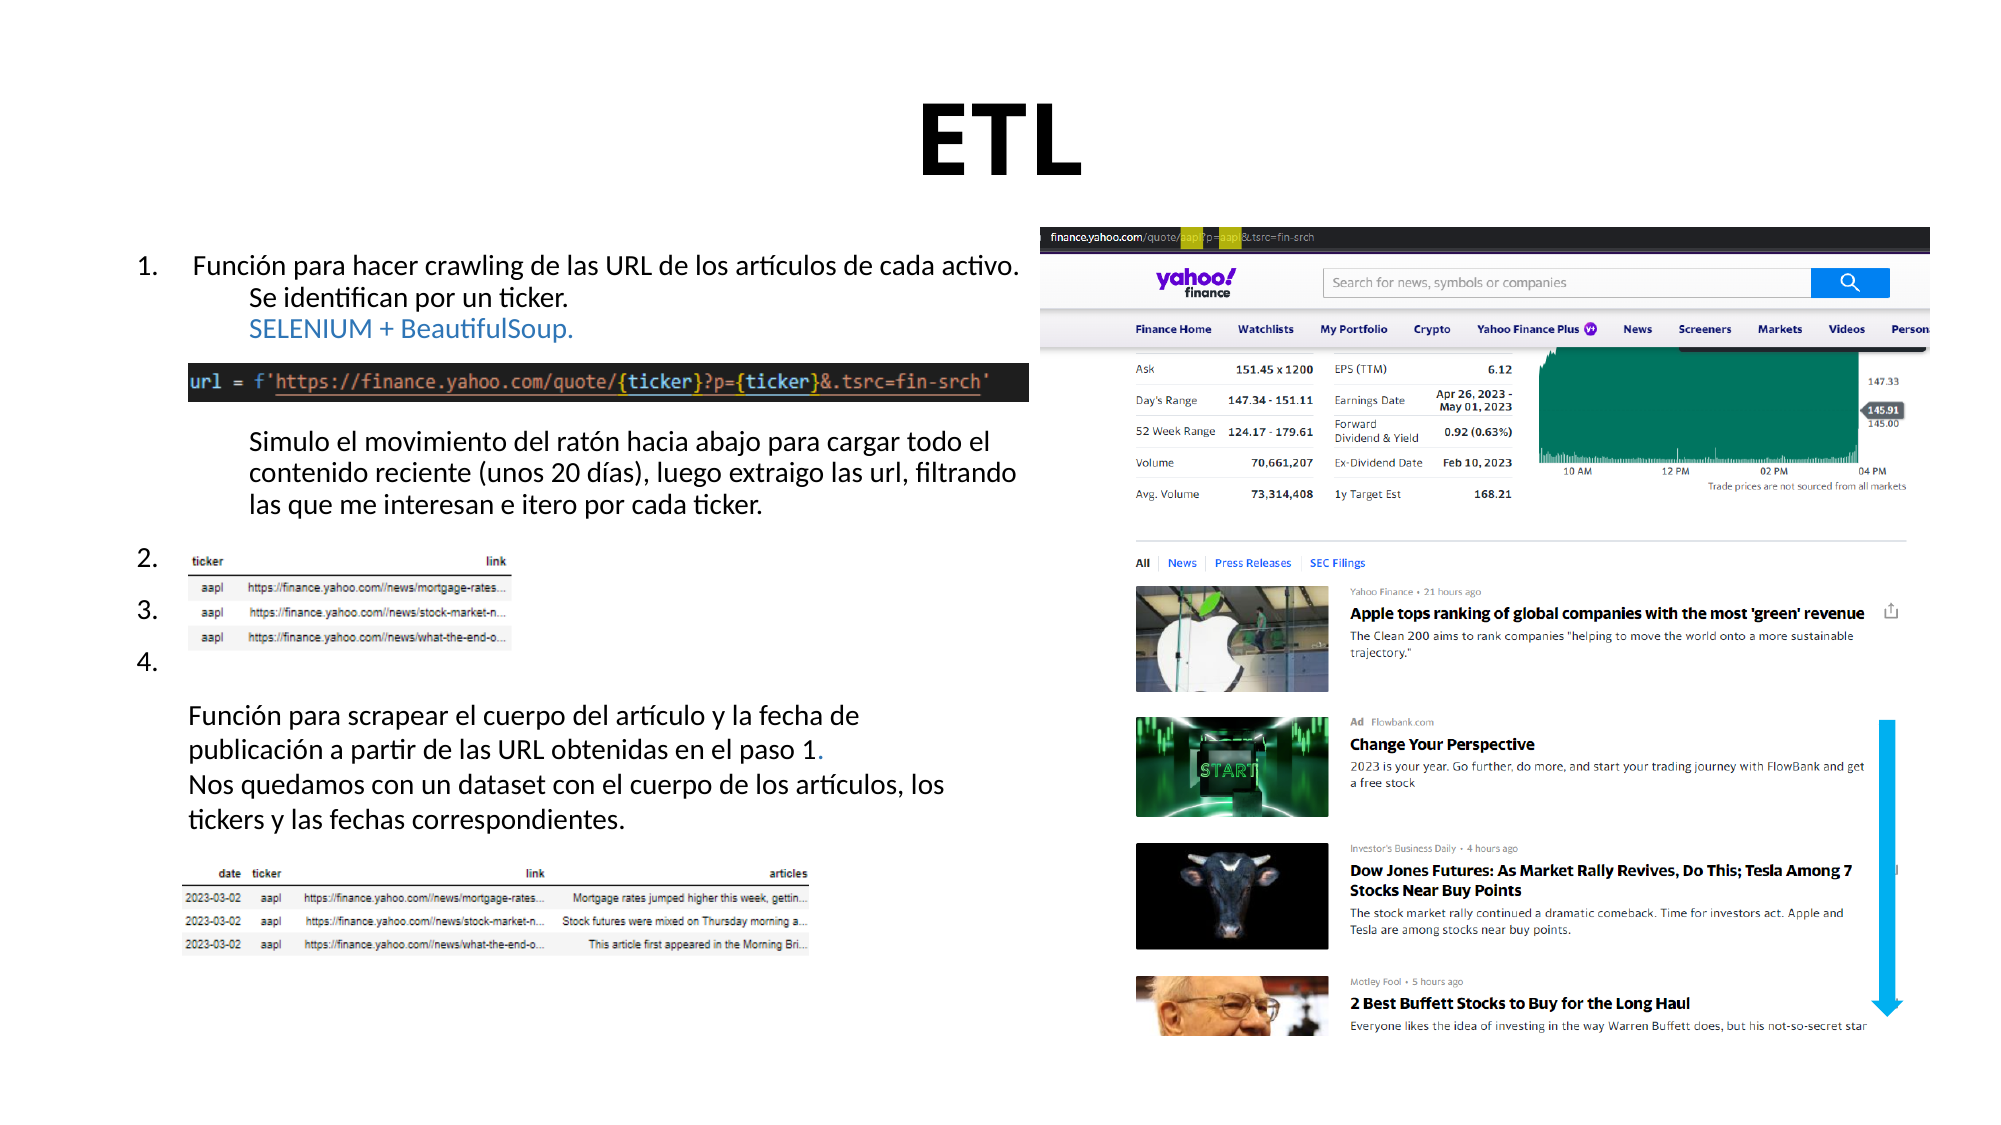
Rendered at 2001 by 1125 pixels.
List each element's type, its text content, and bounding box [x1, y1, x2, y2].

picture [182, 881, 809, 957]
title ETL [137, 59, 1863, 228]
text_box Función para scrapear el cuerpo del artículo y la fecha de publicación a partir de las URL obtenidas en el paso 1. Nos quedamos con un dataset con el cuerpo de los artículos, los tickers y las fechas correspondientes. [173, 688, 1016, 881]
list Función para hacer crawling de las URL de los artículos de cada activo. Se identifican por un ticker. SELENIUM + BeautifulSoup. Simulo el movimiento del ratón hacia abajo para cargar todo el contenido reciente (unos 20 días), luego extraigo las url, filtrando las que me interesan e itero por cada ticker. [121, 242, 1040, 1017]
text_box [1219, 227, 1242, 249]
picture [188, 363, 1029, 402]
text_box [1181, 227, 1203, 249]
picture [1040, 227, 1930, 1036]
picture [188, 550, 513, 656]
text_box [1870, 719, 1904, 1017]
